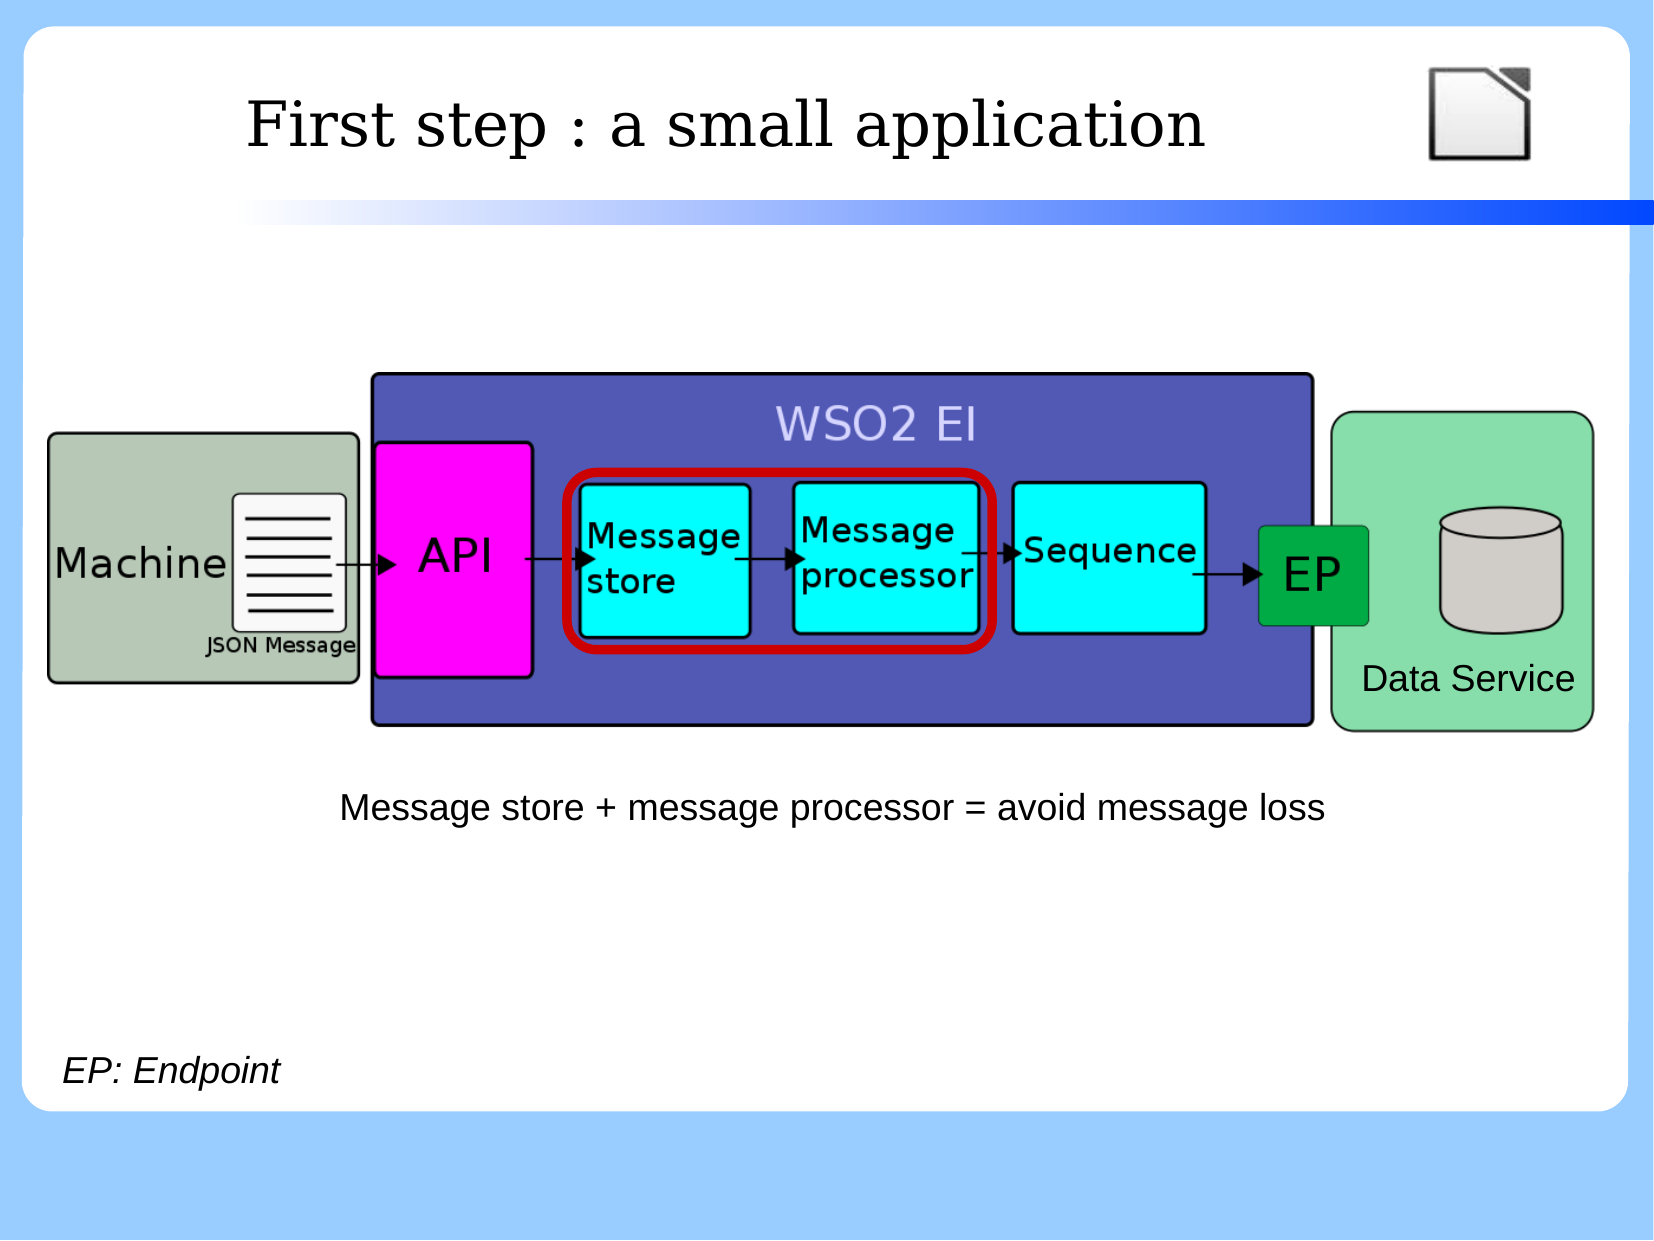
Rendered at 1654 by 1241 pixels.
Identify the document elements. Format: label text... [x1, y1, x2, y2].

title First step : a small application [82, 49, 1371, 201]
picture [47, 372, 1595, 733]
text_box EP: Endpoint [47, 1041, 1595, 1099]
text_box Data Service [1346, 649, 1595, 707]
picture [1417, 47, 1562, 177]
text_box Message store + message processor = avoid message loss [59, 779, 1607, 837]
